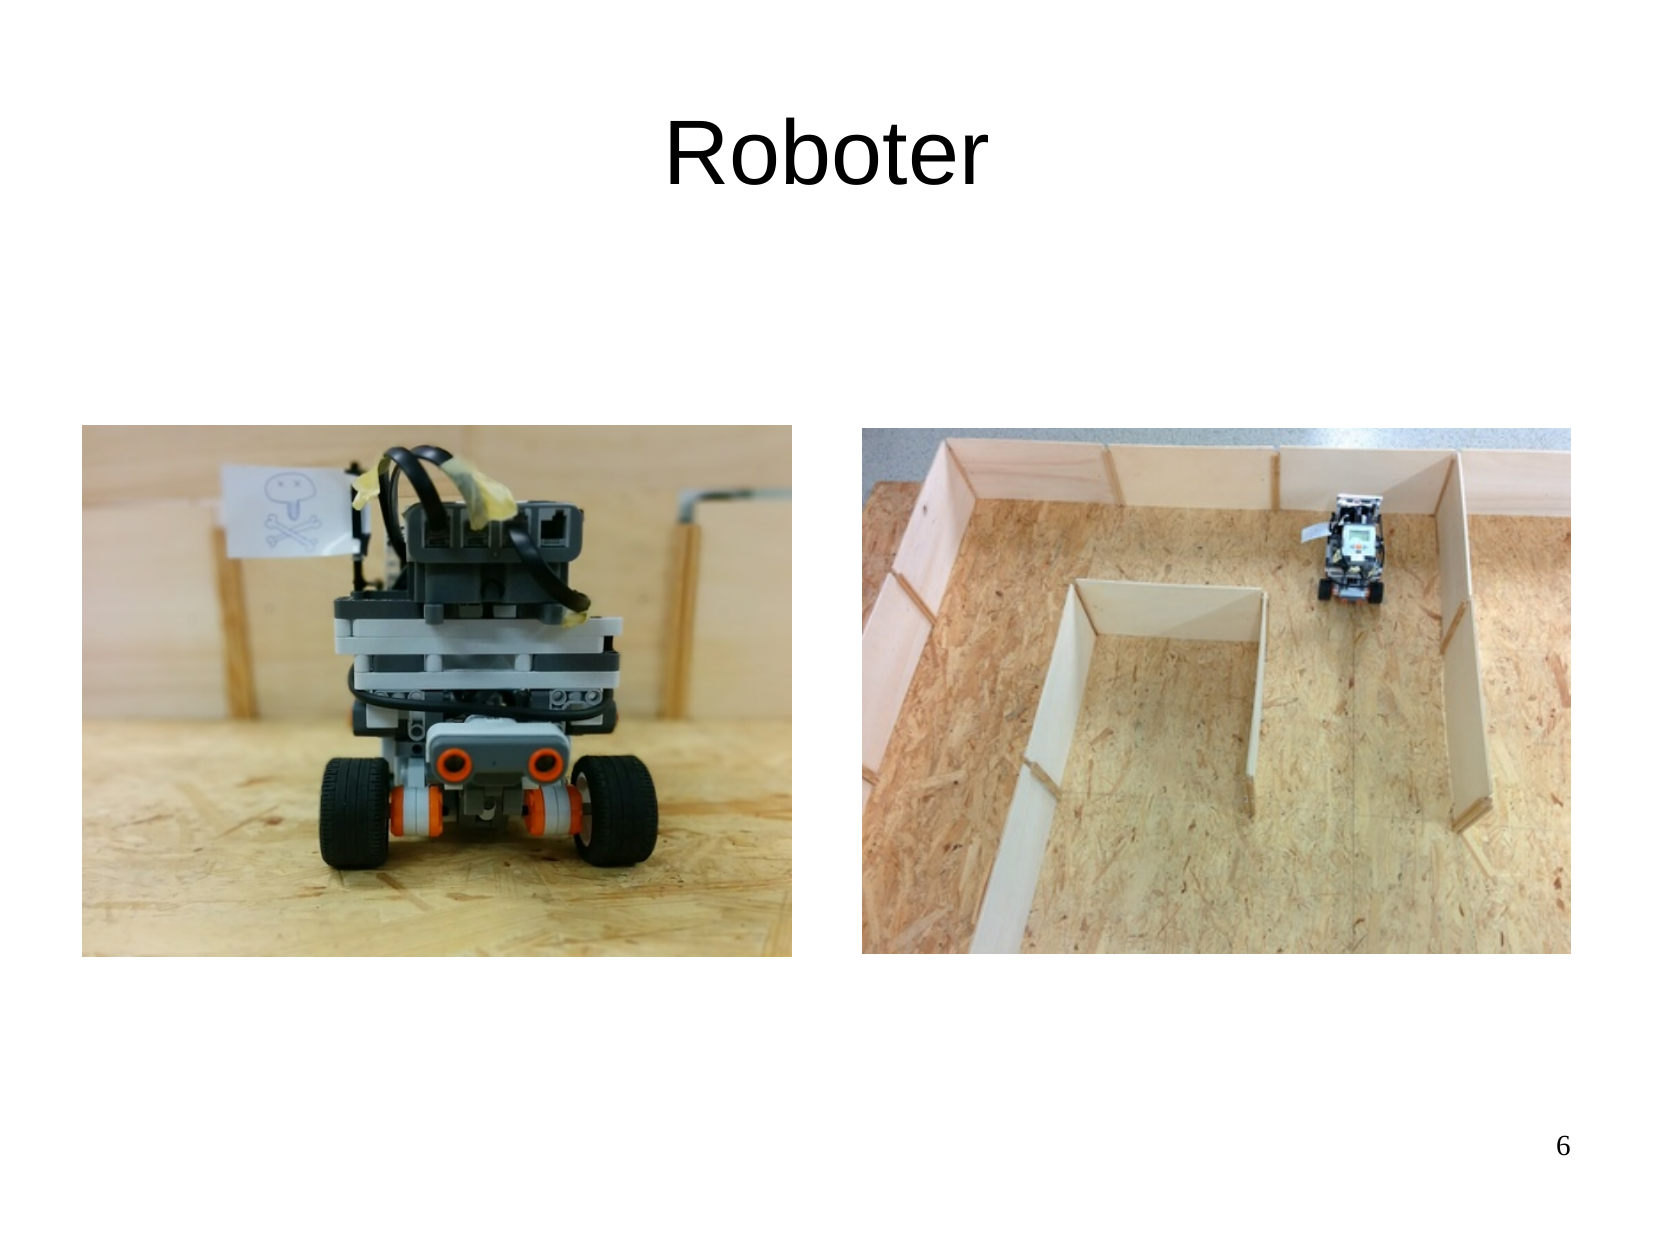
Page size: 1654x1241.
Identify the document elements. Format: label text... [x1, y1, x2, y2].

picture [862, 428, 1571, 954]
title Roboter [82, 49, 1571, 257]
picture [82, 425, 792, 957]
